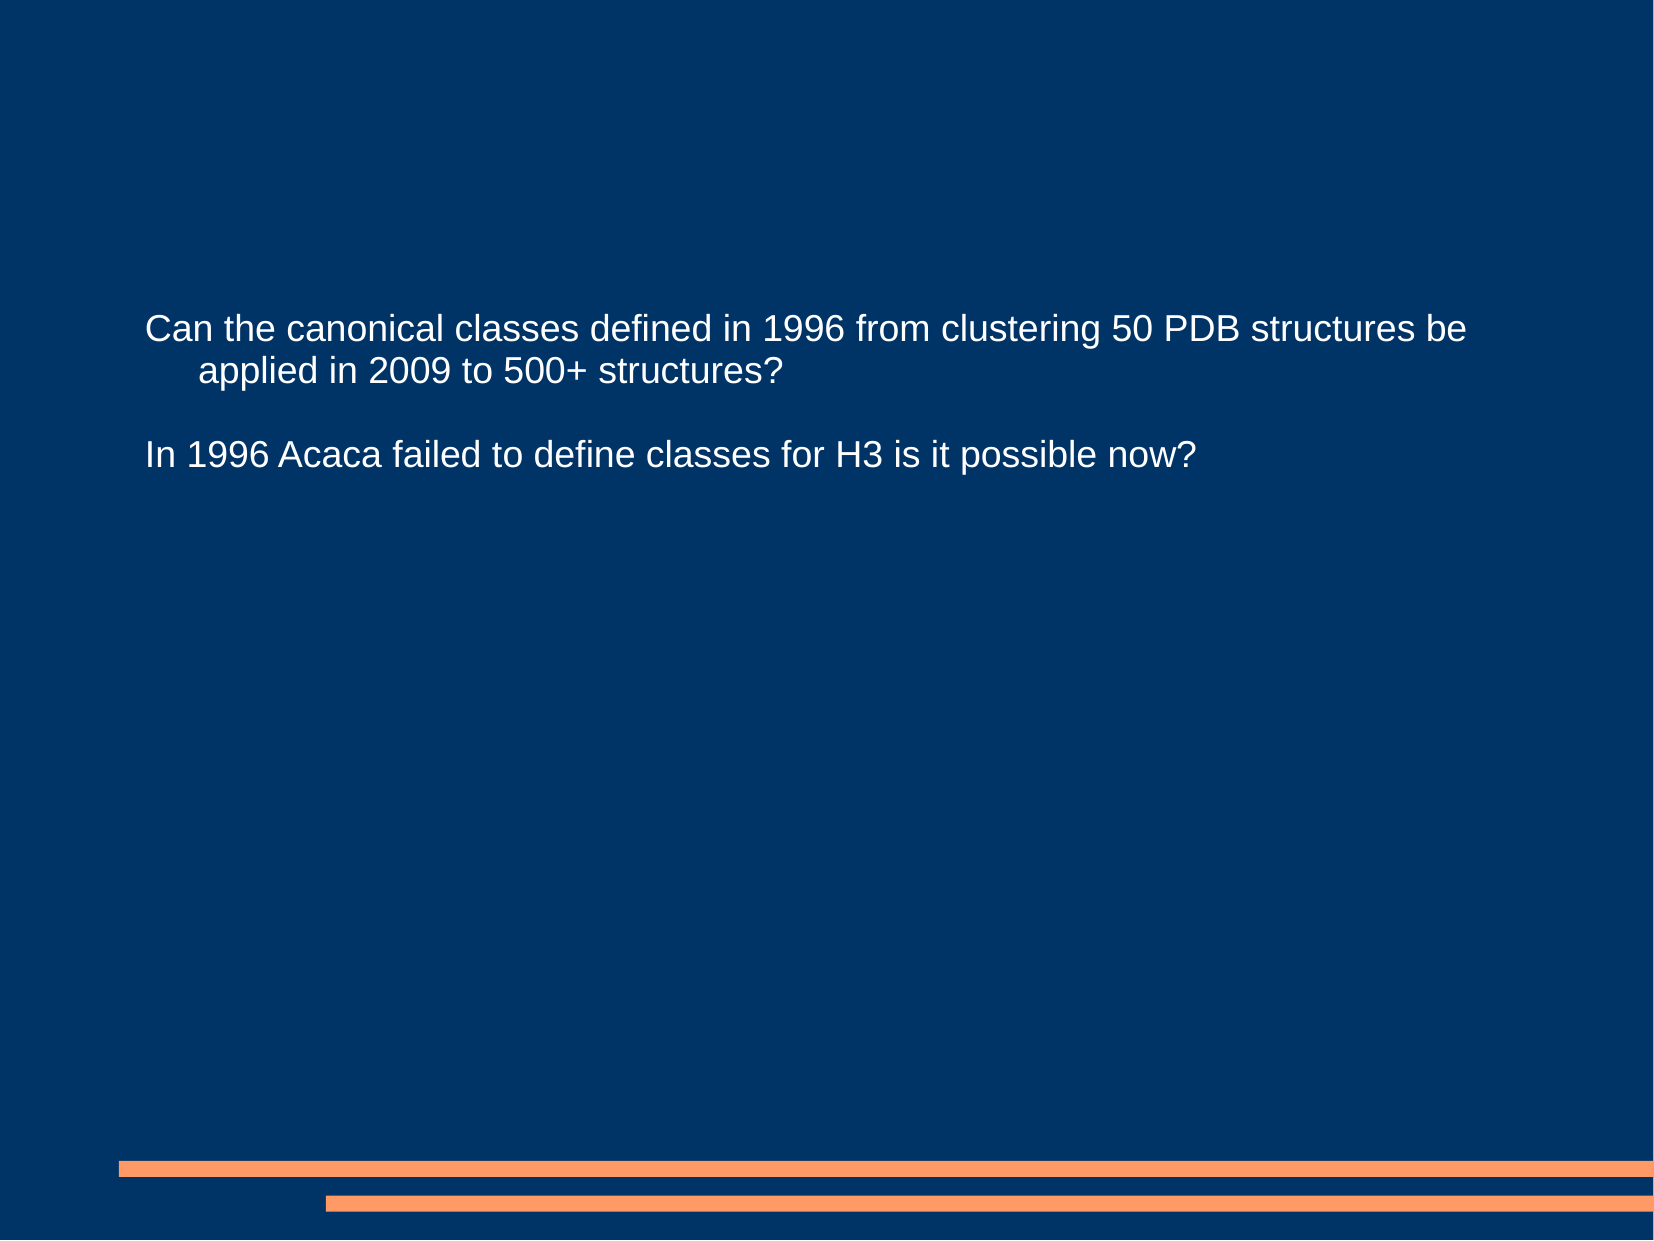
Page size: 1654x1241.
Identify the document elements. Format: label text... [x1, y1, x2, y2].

text_box Can the canonical classes defined in 1996 from clustering 50 PDB structures be applied in 2009 to 500+ structures? In 1996 Acaca failed to define classes for H3 is it possible now? [112, 300, 1562, 1013]
